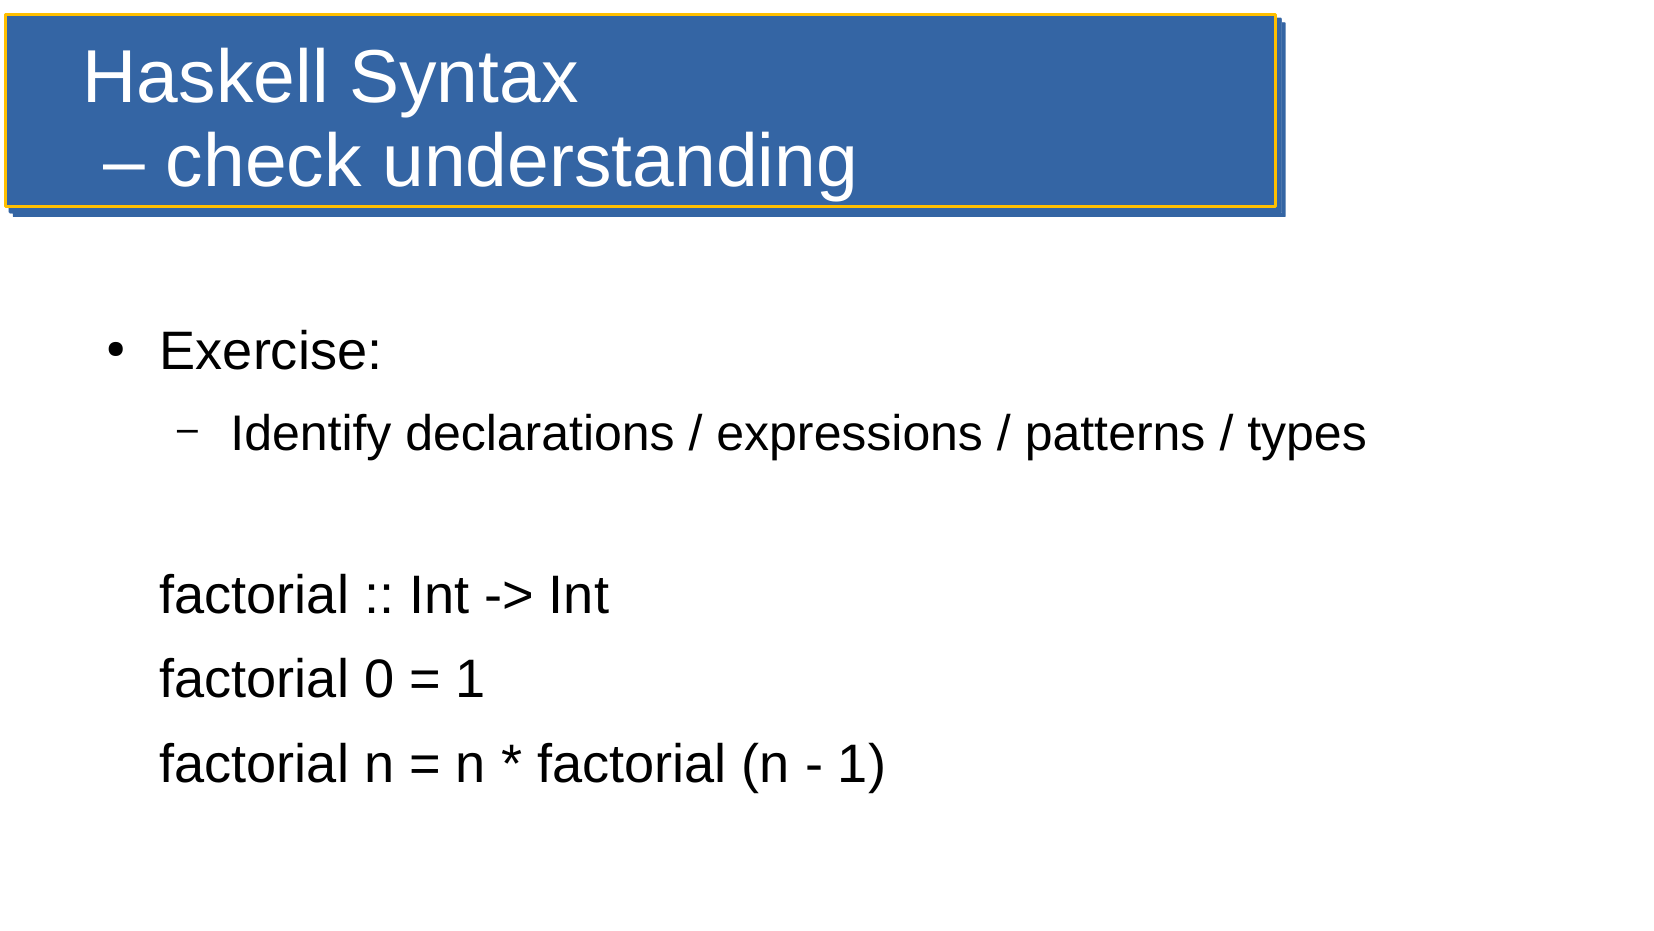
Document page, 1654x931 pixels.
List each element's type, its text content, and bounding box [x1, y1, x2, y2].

list Exercise: Identify declarations / expressions / patterns / types factorial :: Int -> Int factorial 0 = 1 factorial n = n * factorial (n - 1) [88, 236, 1565, 798]
title Haskell Syntax – check understanding [82, 34, 1235, 203]
